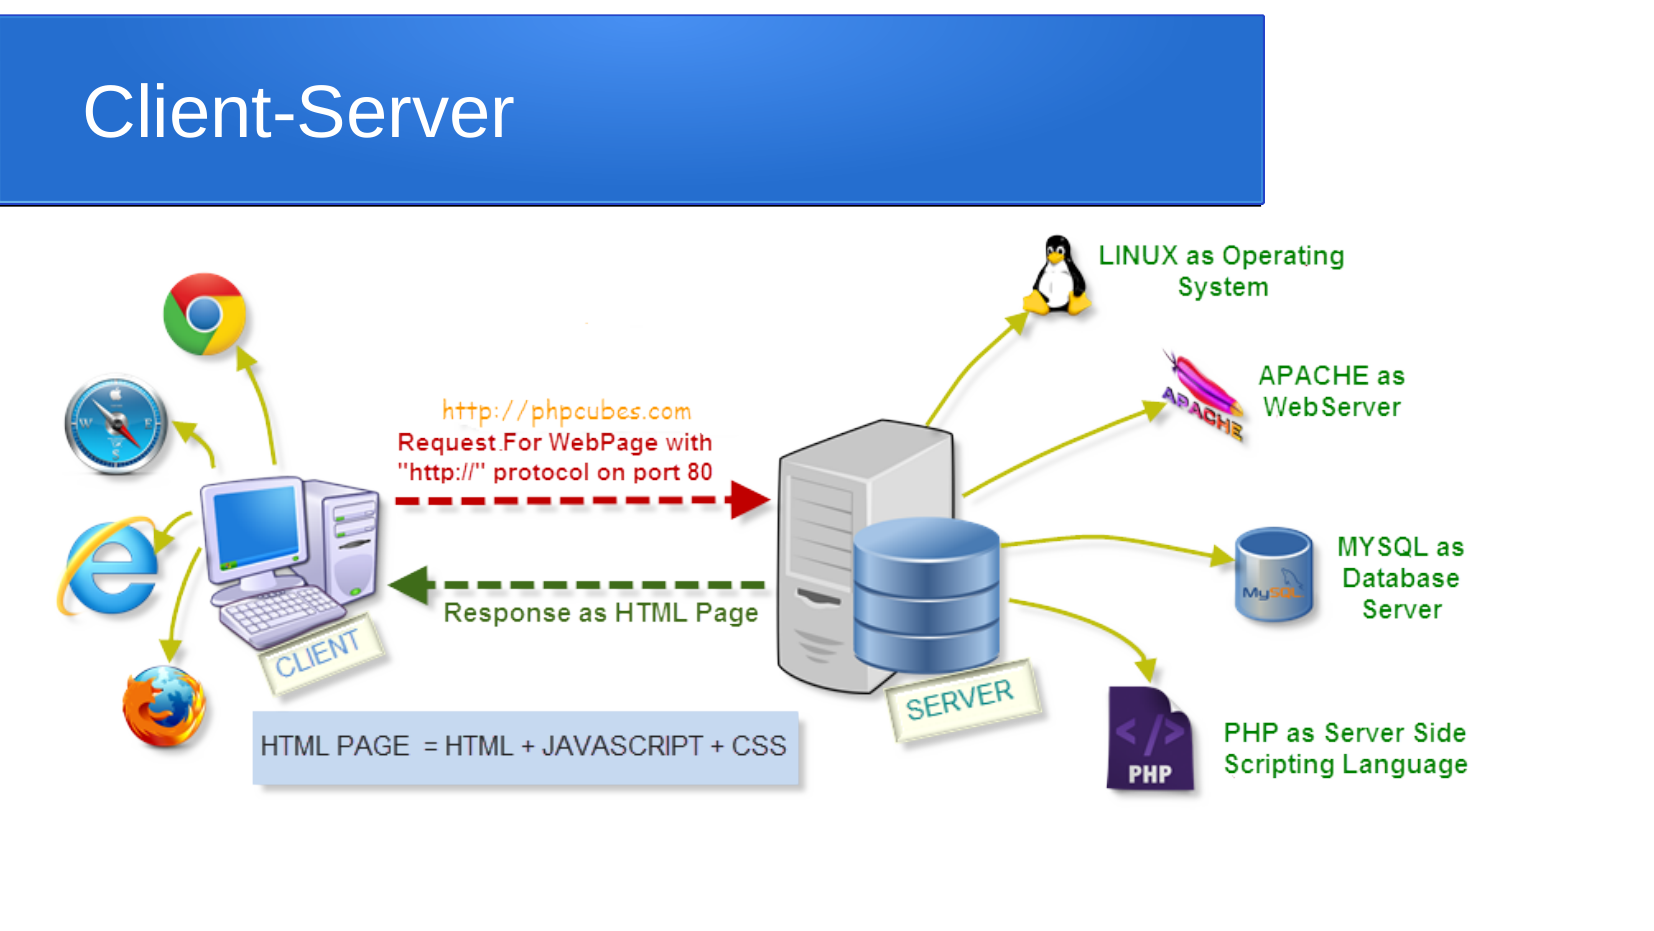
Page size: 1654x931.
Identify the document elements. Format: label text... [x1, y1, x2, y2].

picture [42, 224, 1497, 811]
title Client-Server [82, 35, 1235, 189]
